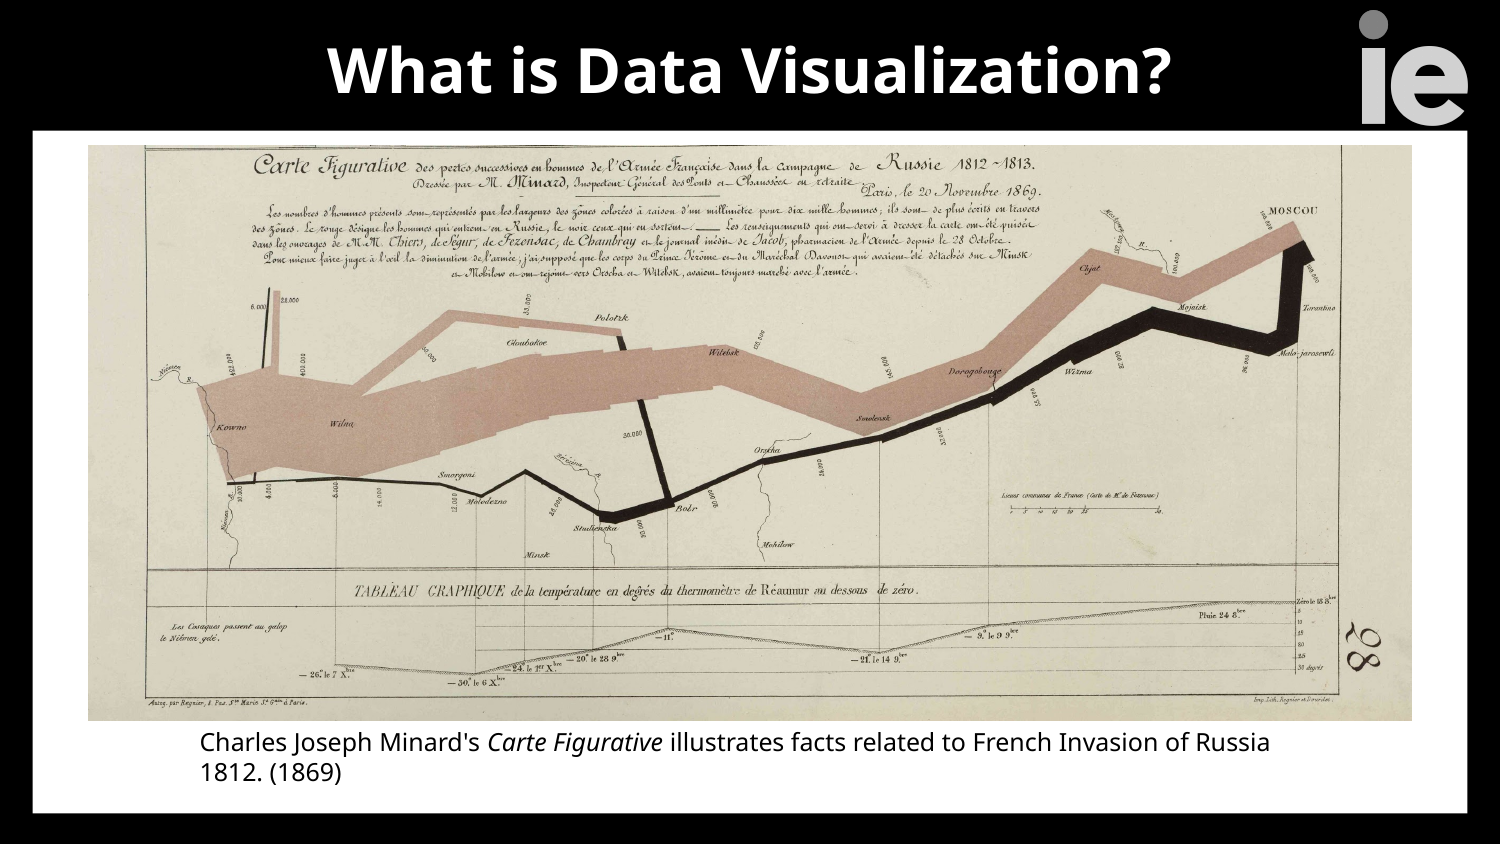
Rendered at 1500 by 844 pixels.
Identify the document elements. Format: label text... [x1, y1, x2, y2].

picture [88, 145, 1412, 721]
picture [1359, 10, 1468, 126]
text_box What is Data Visualization? [32, 21, 1359, 116]
text_box Charles Joseph Minard's Carte Figurative illustrates facts related to French Invasion of Russia 1812. (1869) [184, 721, 1316, 817]
